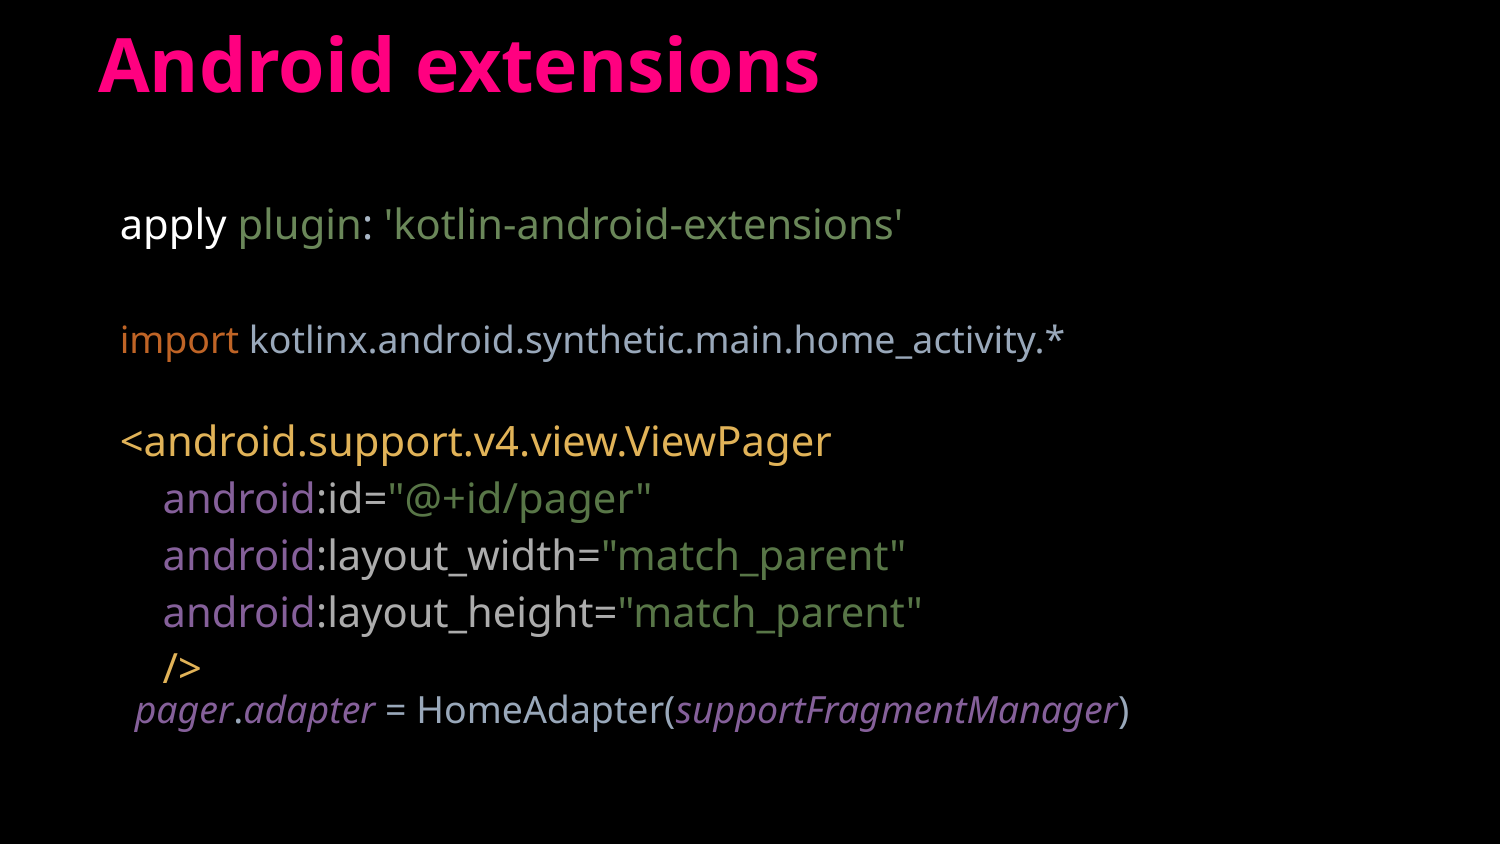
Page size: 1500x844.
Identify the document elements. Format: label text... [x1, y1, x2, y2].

text_box <android.support.v4.view.ViewPager android:id="@+id/pager" android:layout_width="match_parent" android:layout_height="match_parent" /> [105, 403, 1291, 662]
text_box pager.adapter = HomeAdapter(supportFragmentManager) [120, 676, 1426, 788]
text_box import kotlinx.android.synthetic.main.home_activity.* [105, 306, 1396, 365]
title Android extensions [83, 28, 1416, 136]
text_box apply plugin: 'kotlin-android-extensions' [105, 187, 1381, 306]
